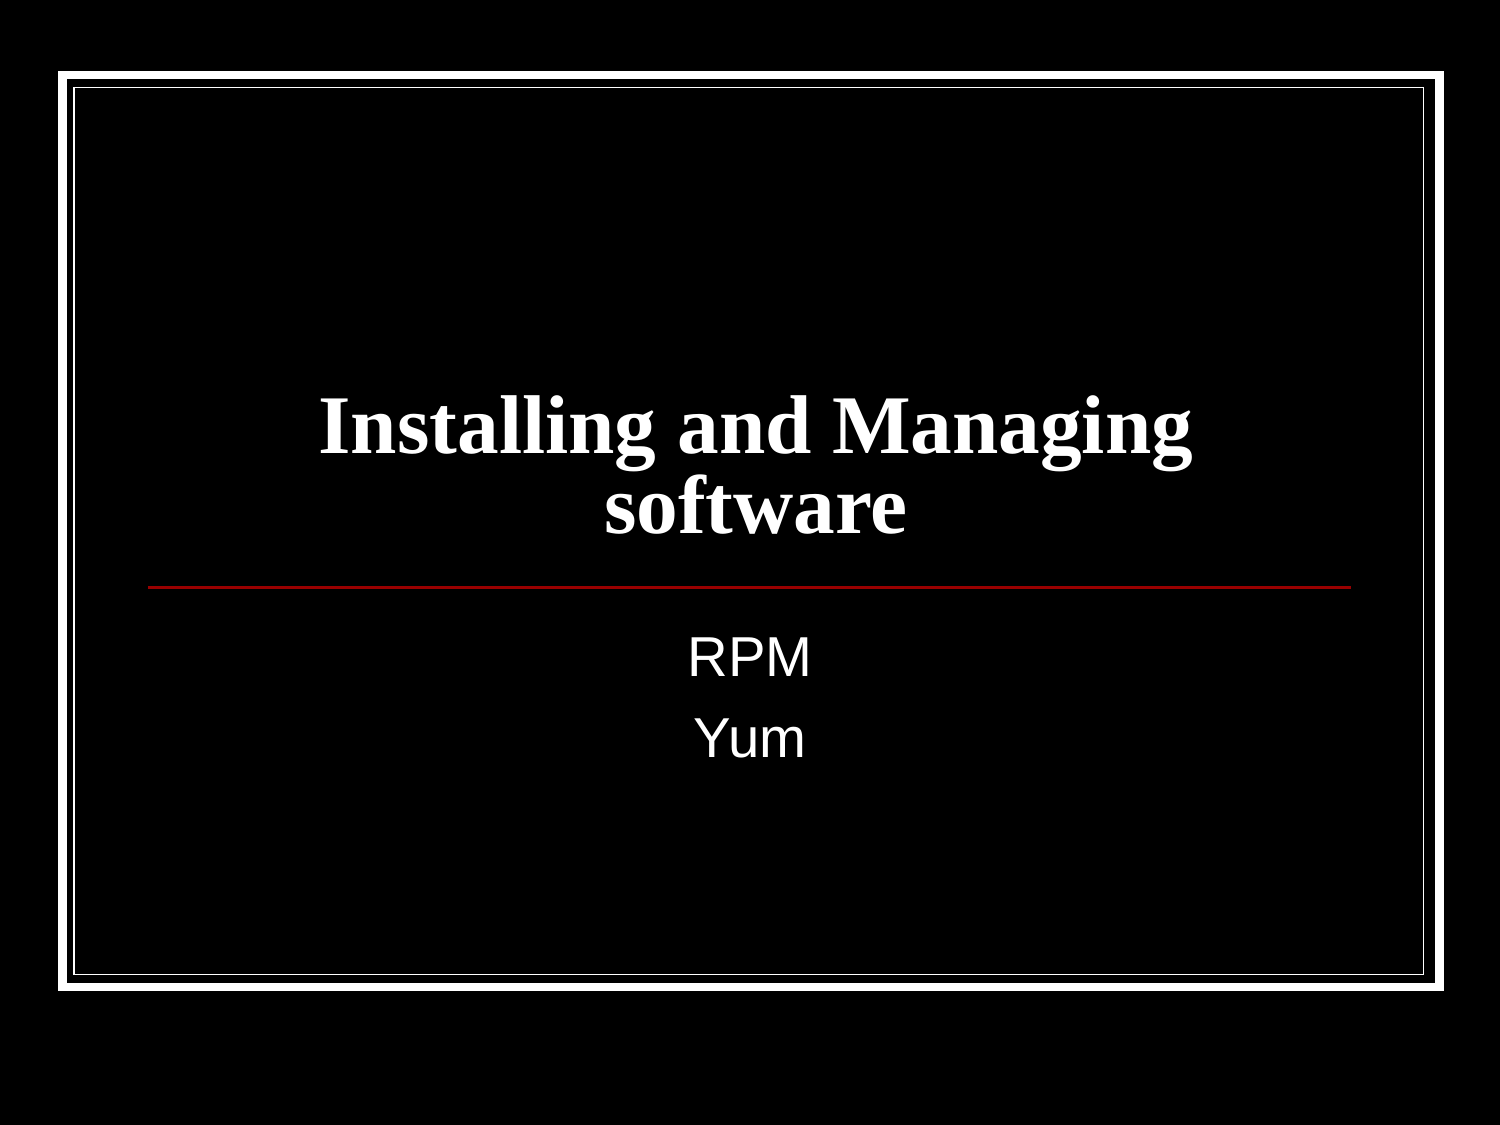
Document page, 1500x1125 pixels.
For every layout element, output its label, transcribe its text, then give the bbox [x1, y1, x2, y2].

title Installing and Managing software [200, 137, 1313, 558]
subtitle RPM Yum [225, 612, 1276, 920]
